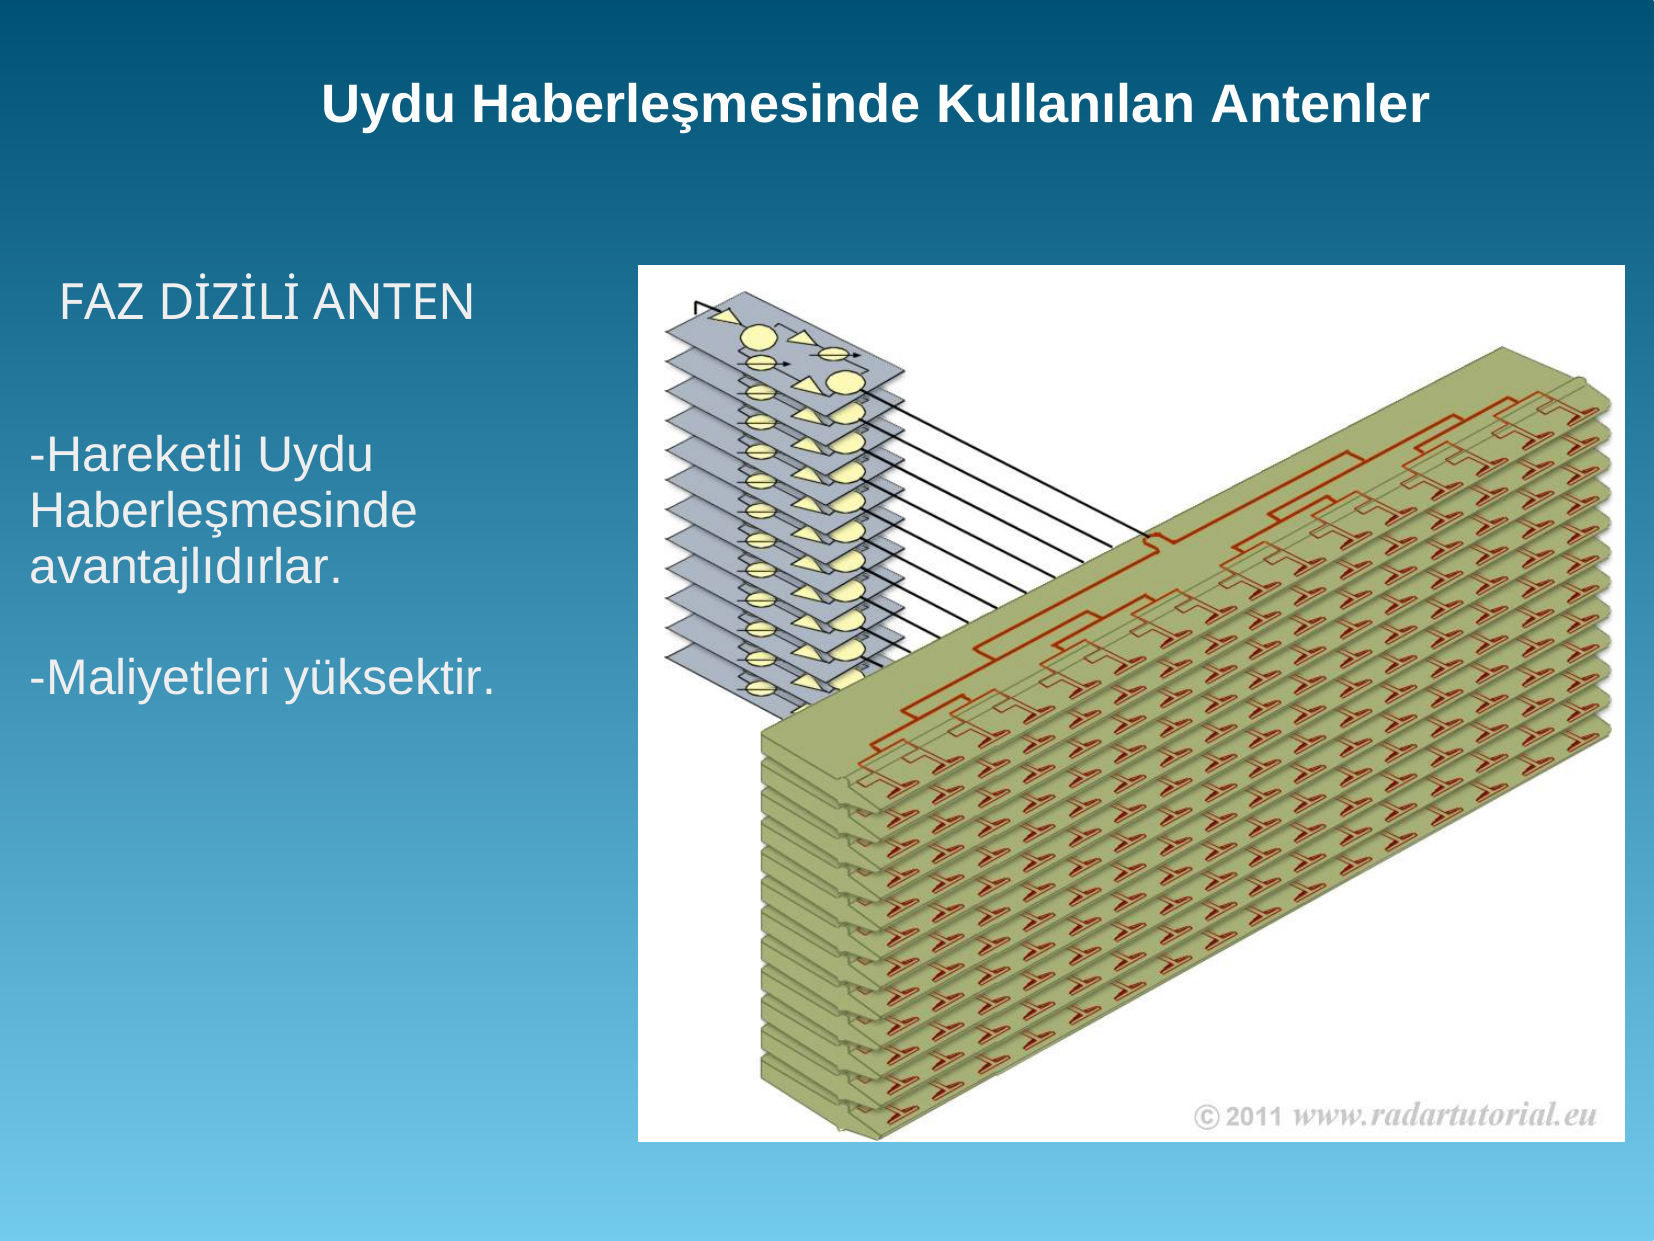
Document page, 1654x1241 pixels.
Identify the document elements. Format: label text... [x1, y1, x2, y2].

picture [638, 265, 1625, 1142]
list [59, 236, 1418, 1182]
title Uydu Haberleşmesinde Kullanılan Antenler [29, 59, 1447, 148]
text_box FAZ DİZİLİ ANTEN [59, 265, 621, 337]
text_box -Hareketli Uydu Haberleşmesinde avantajlıdırlar. -Maliyetleri yüksektir. [29, 426, 610, 706]
